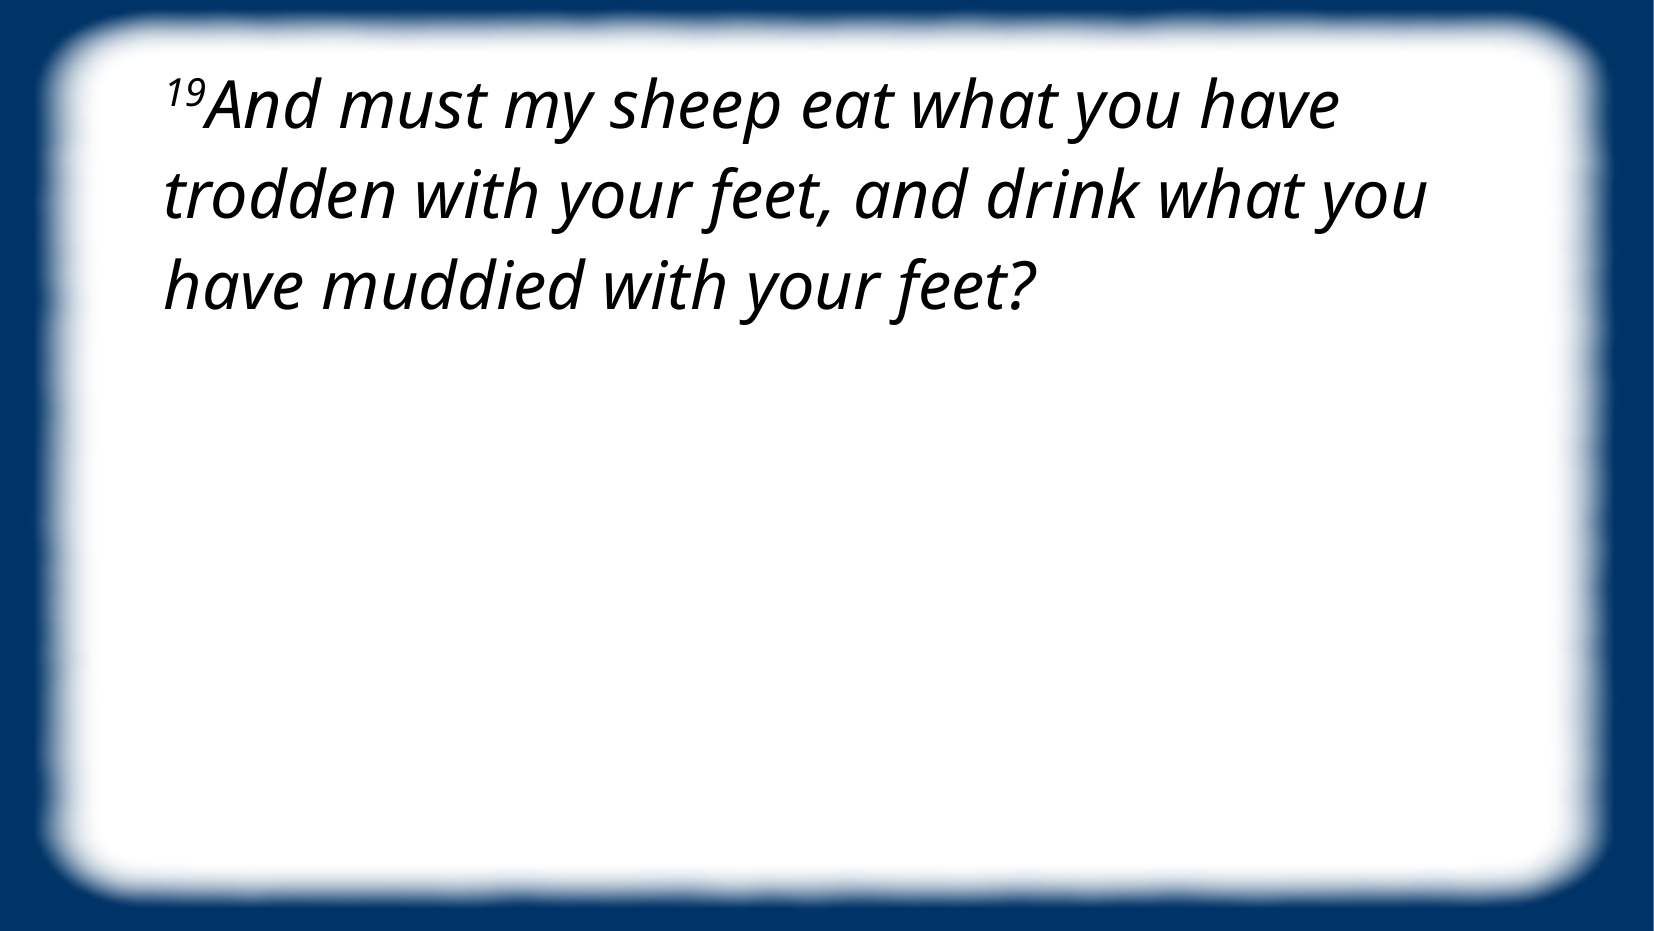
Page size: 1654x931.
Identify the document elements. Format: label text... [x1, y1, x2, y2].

text_box 19And must my sheep eat what you have trodden with your feet, and drink what you have muddied with your feet? [113, 49, 1531, 369]
picture [0, 0, 1654, 931]
